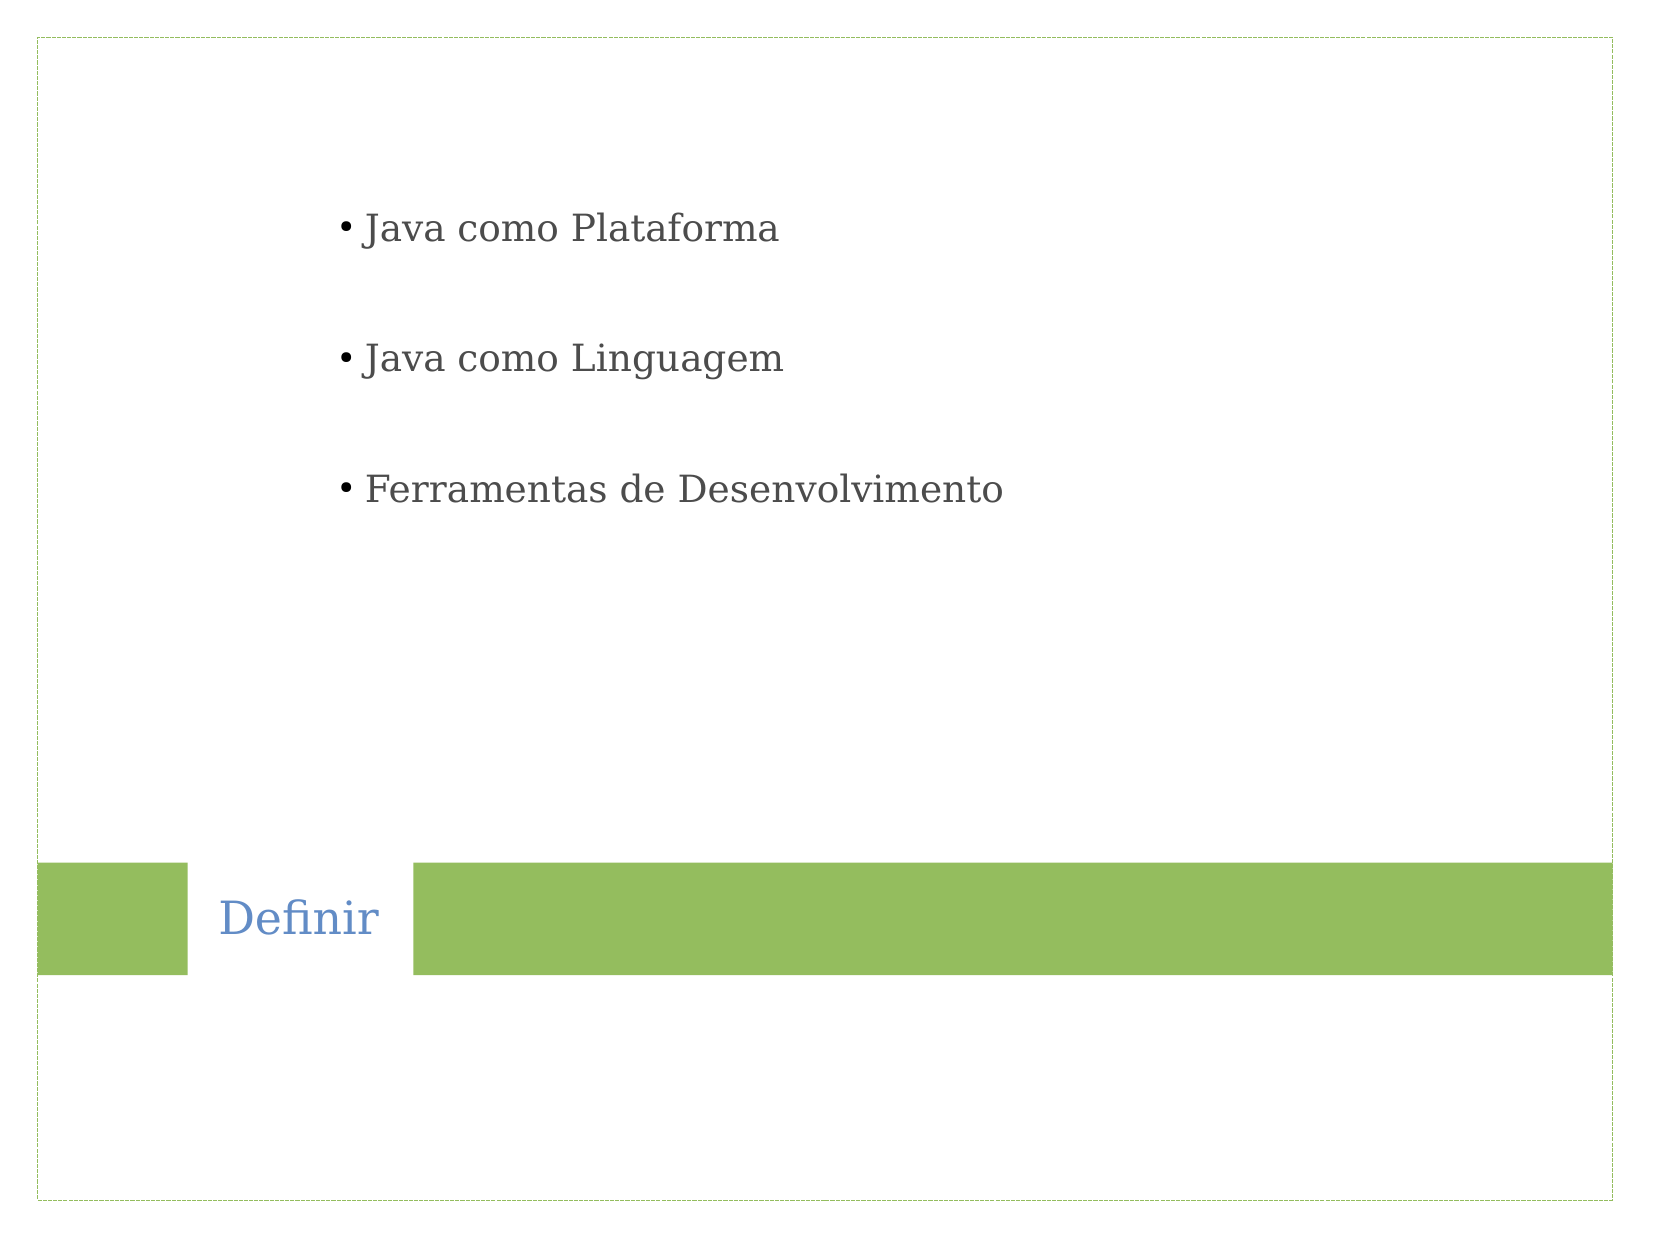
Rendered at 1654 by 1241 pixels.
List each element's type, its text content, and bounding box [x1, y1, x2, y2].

text_box [413, 862, 1613, 976]
text_box Java como Plataforma Java como Linguagem Ferramentas de Desenvolvimento [324, 177, 1413, 703]
text_box Definir [203, 884, 394, 953]
text_box [37, 862, 188, 976]
